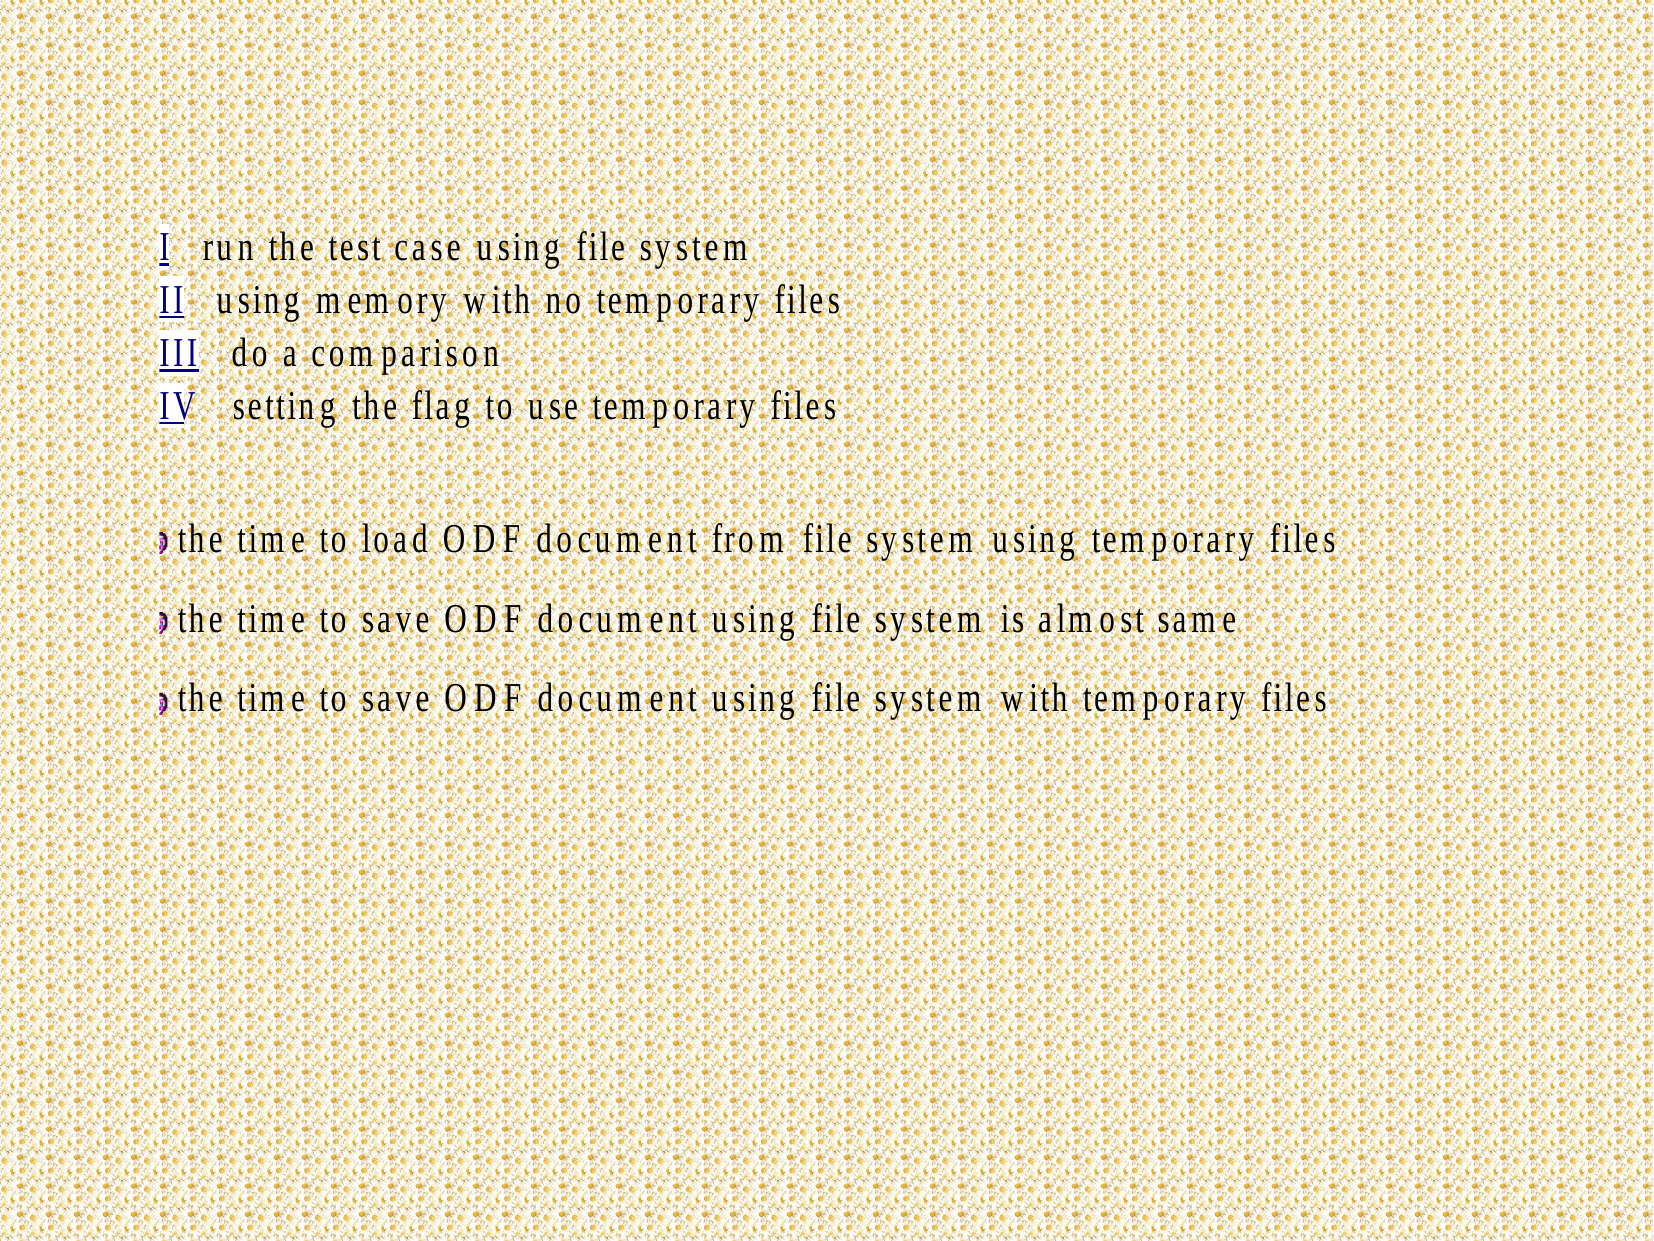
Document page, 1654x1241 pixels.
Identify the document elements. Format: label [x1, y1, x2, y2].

picture [0, 0, 1654, 1241]
chart [159, 211, 1465, 992]
